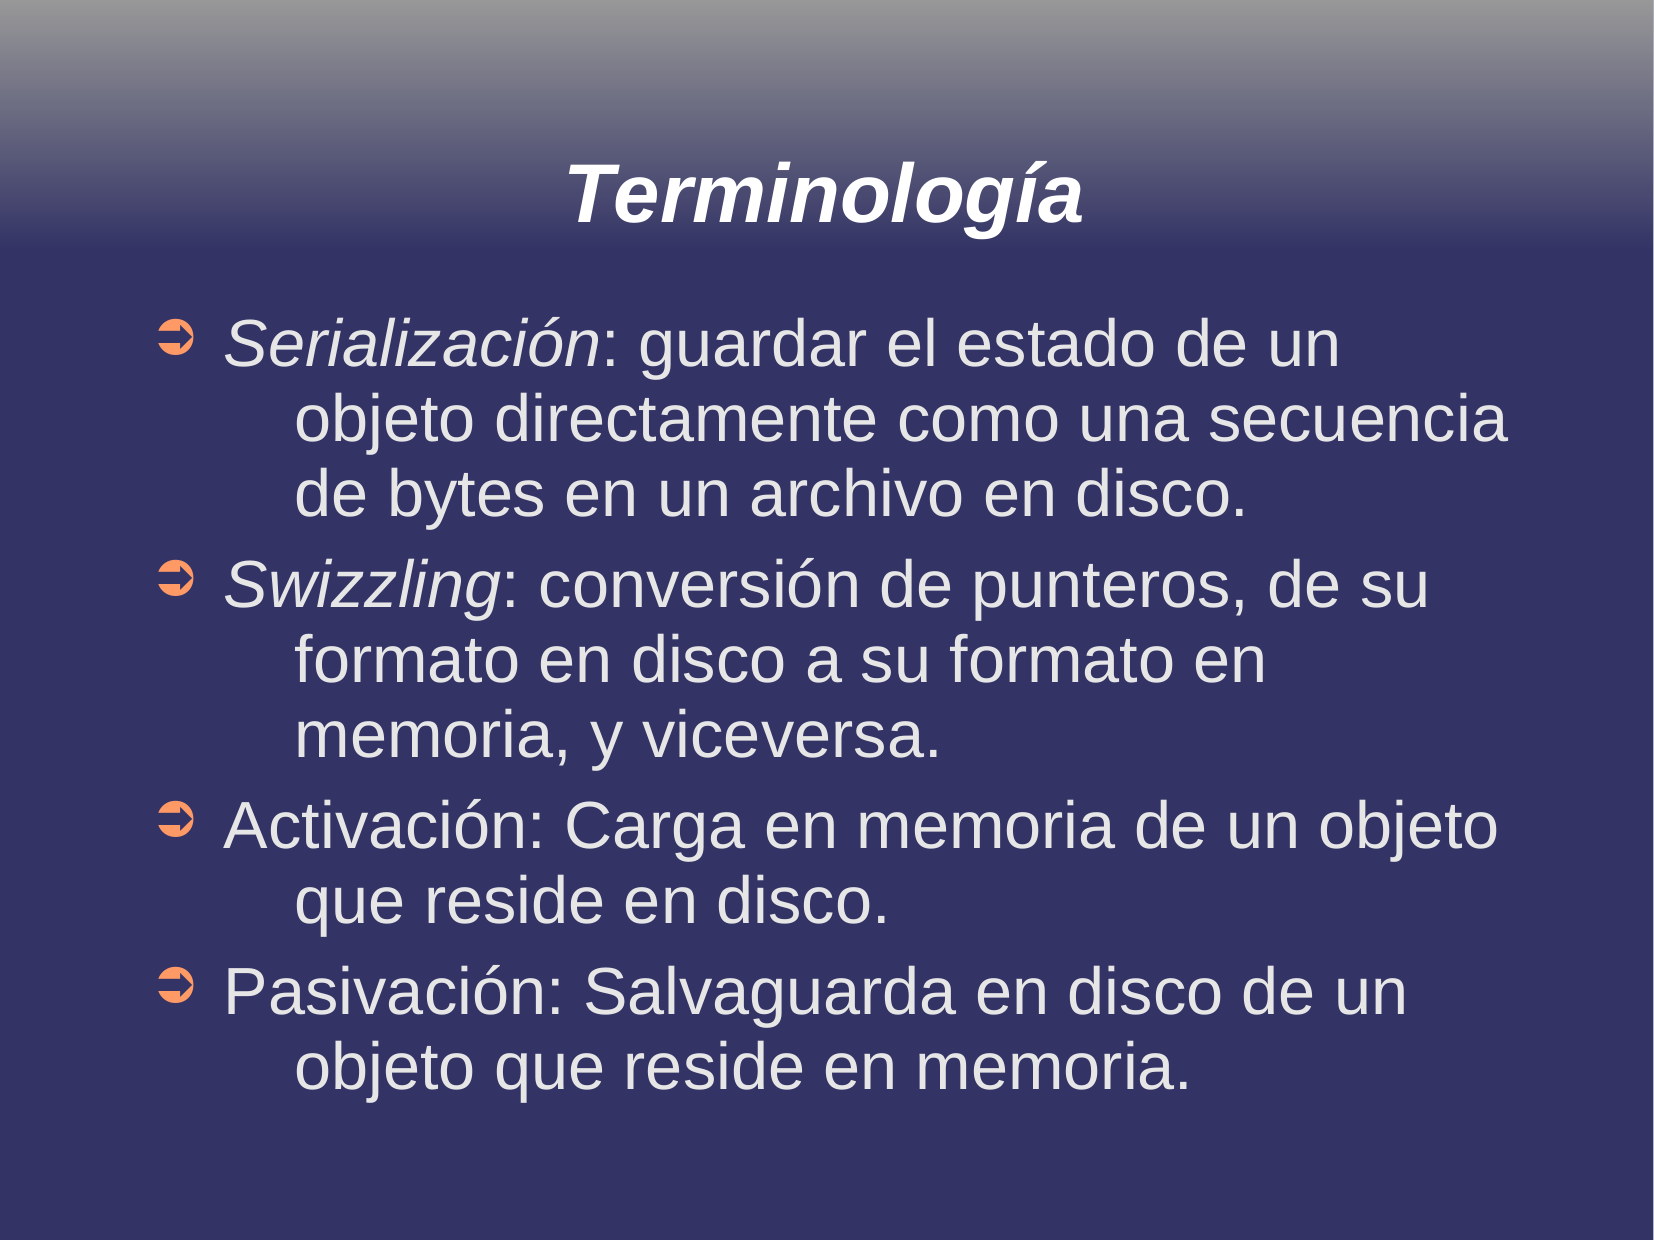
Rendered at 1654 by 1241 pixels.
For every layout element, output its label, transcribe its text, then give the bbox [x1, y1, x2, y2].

list Serialización: guardar el estado de un objeto directamente como una secuencia de bytes en un archivo en disco. Swizzling: conversión de punteros, de su formato en disco a su formato en memoria, y viceversa. Activación: Carga en memoria de un objeto que reside en disco. Pasivación: Salvaguarda en disco de un objeto que reside en memoria. [114, 298, 1539, 1114]
title Terminología [112, 99, 1537, 288]
